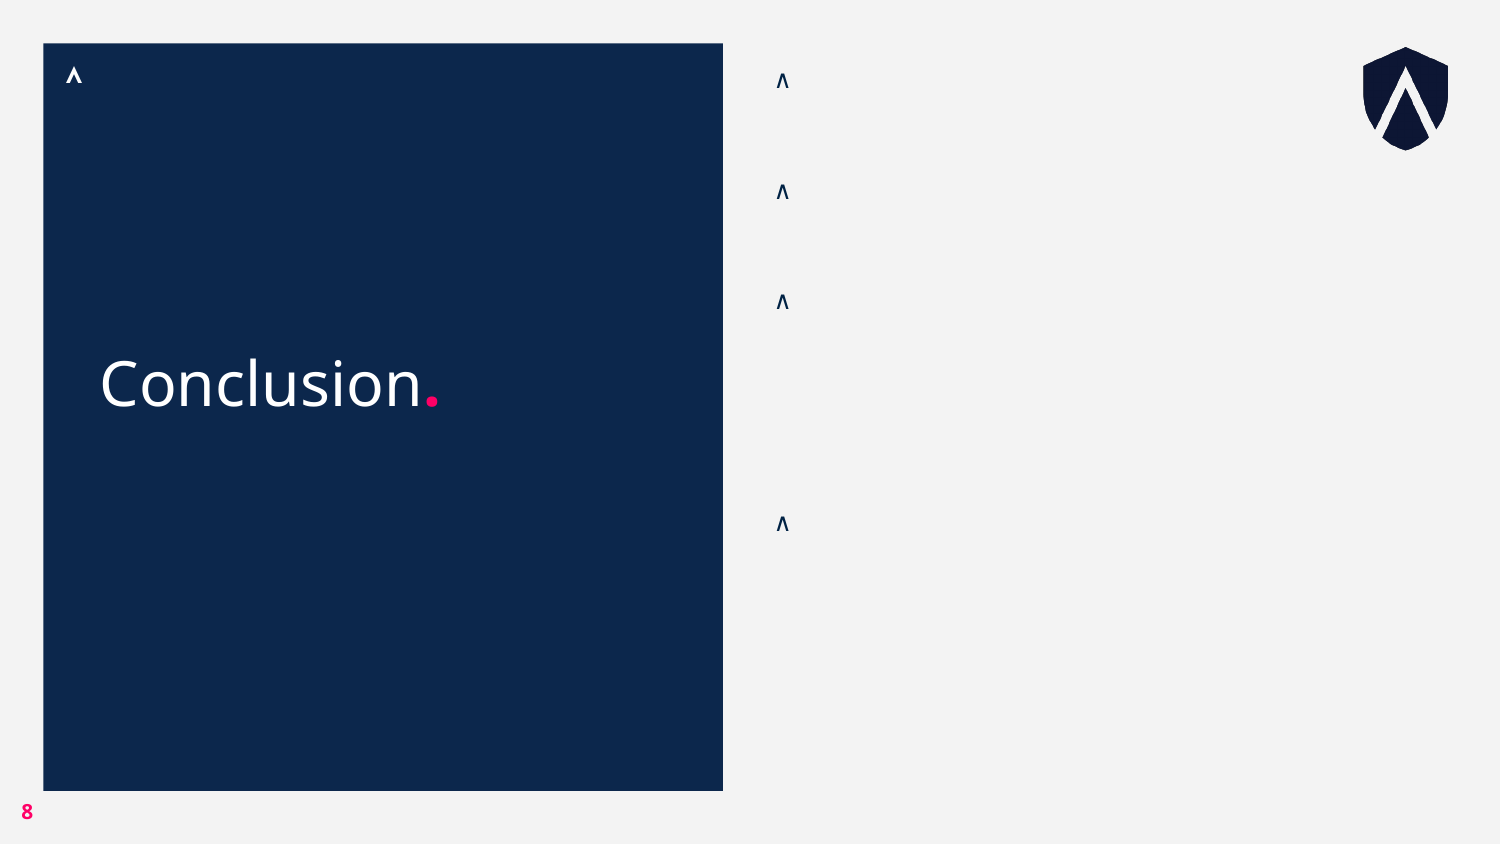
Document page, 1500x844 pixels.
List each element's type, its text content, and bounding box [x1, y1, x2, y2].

picture [1350, 43, 1460, 153]
text_box Conclusion. [84, 328, 665, 515]
picture [66, 66, 82, 83]
